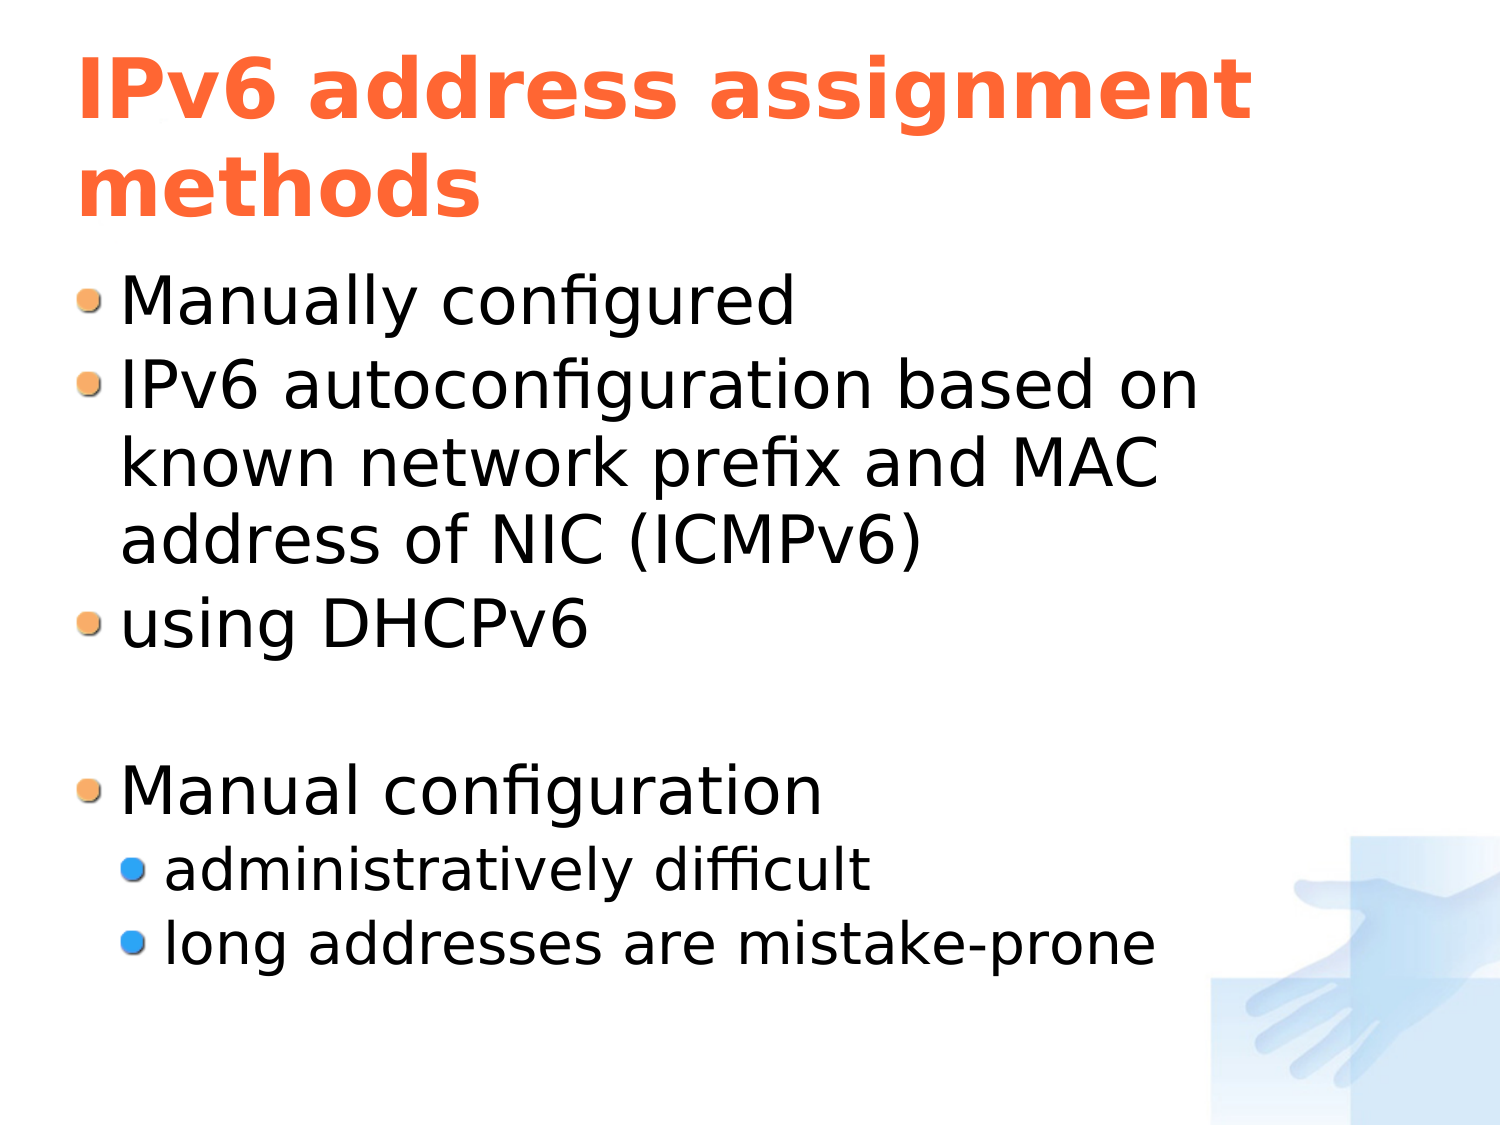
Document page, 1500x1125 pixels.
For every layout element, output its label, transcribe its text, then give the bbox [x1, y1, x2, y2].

title IPv6 address assignment methods [75, 28, 1426, 250]
list Manually configured IPv6 autoconfiguration based on known network prefix and MAC address of NIC (ICMPv6) using DHCPv6 Manual configuration administratively difficult long addresses are mistake-prone [75, 262, 1426, 991]
picture [0, 0, 1500, 1125]
